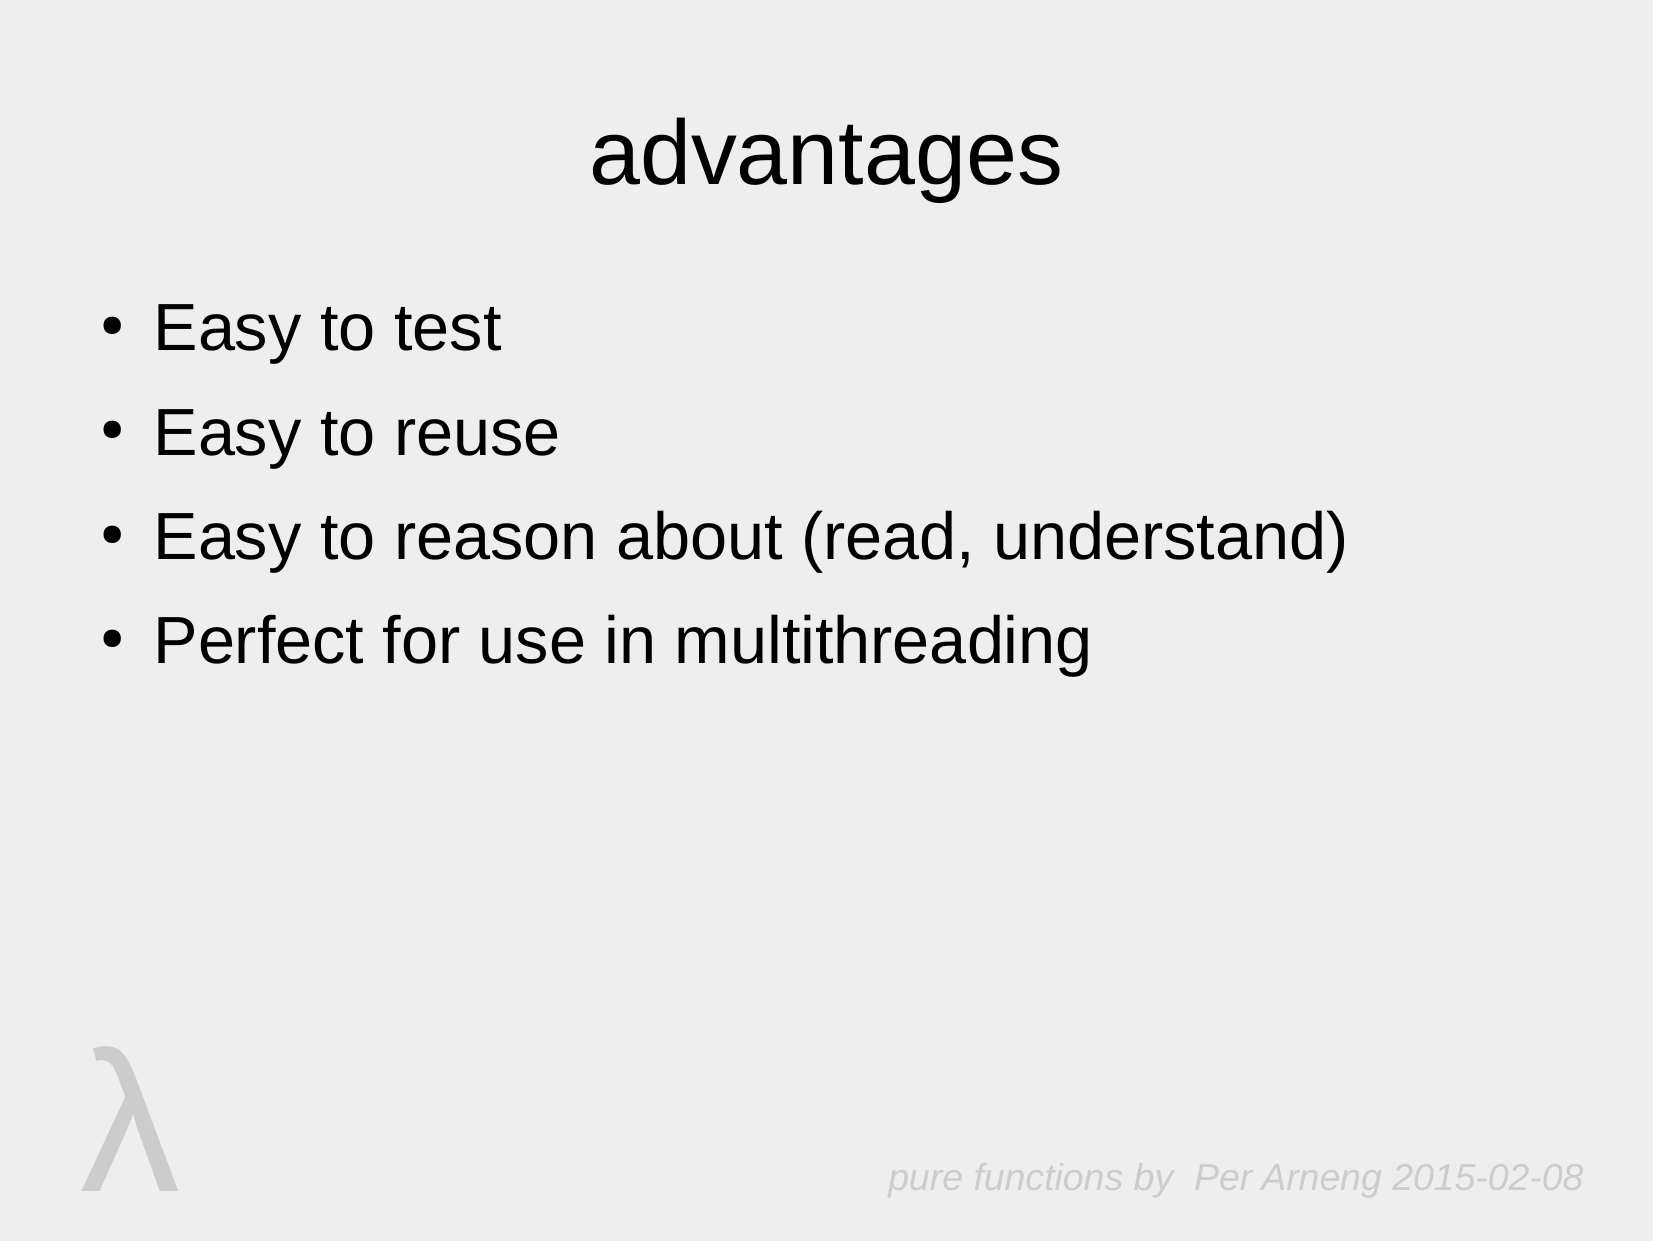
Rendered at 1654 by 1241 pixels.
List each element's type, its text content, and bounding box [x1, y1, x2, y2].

list Easy to test Easy to reuse Easy to reason about (read, understand) Perfect for use in multithreading [82, 290, 1571, 1010]
title advantages [82, 49, 1571, 257]
